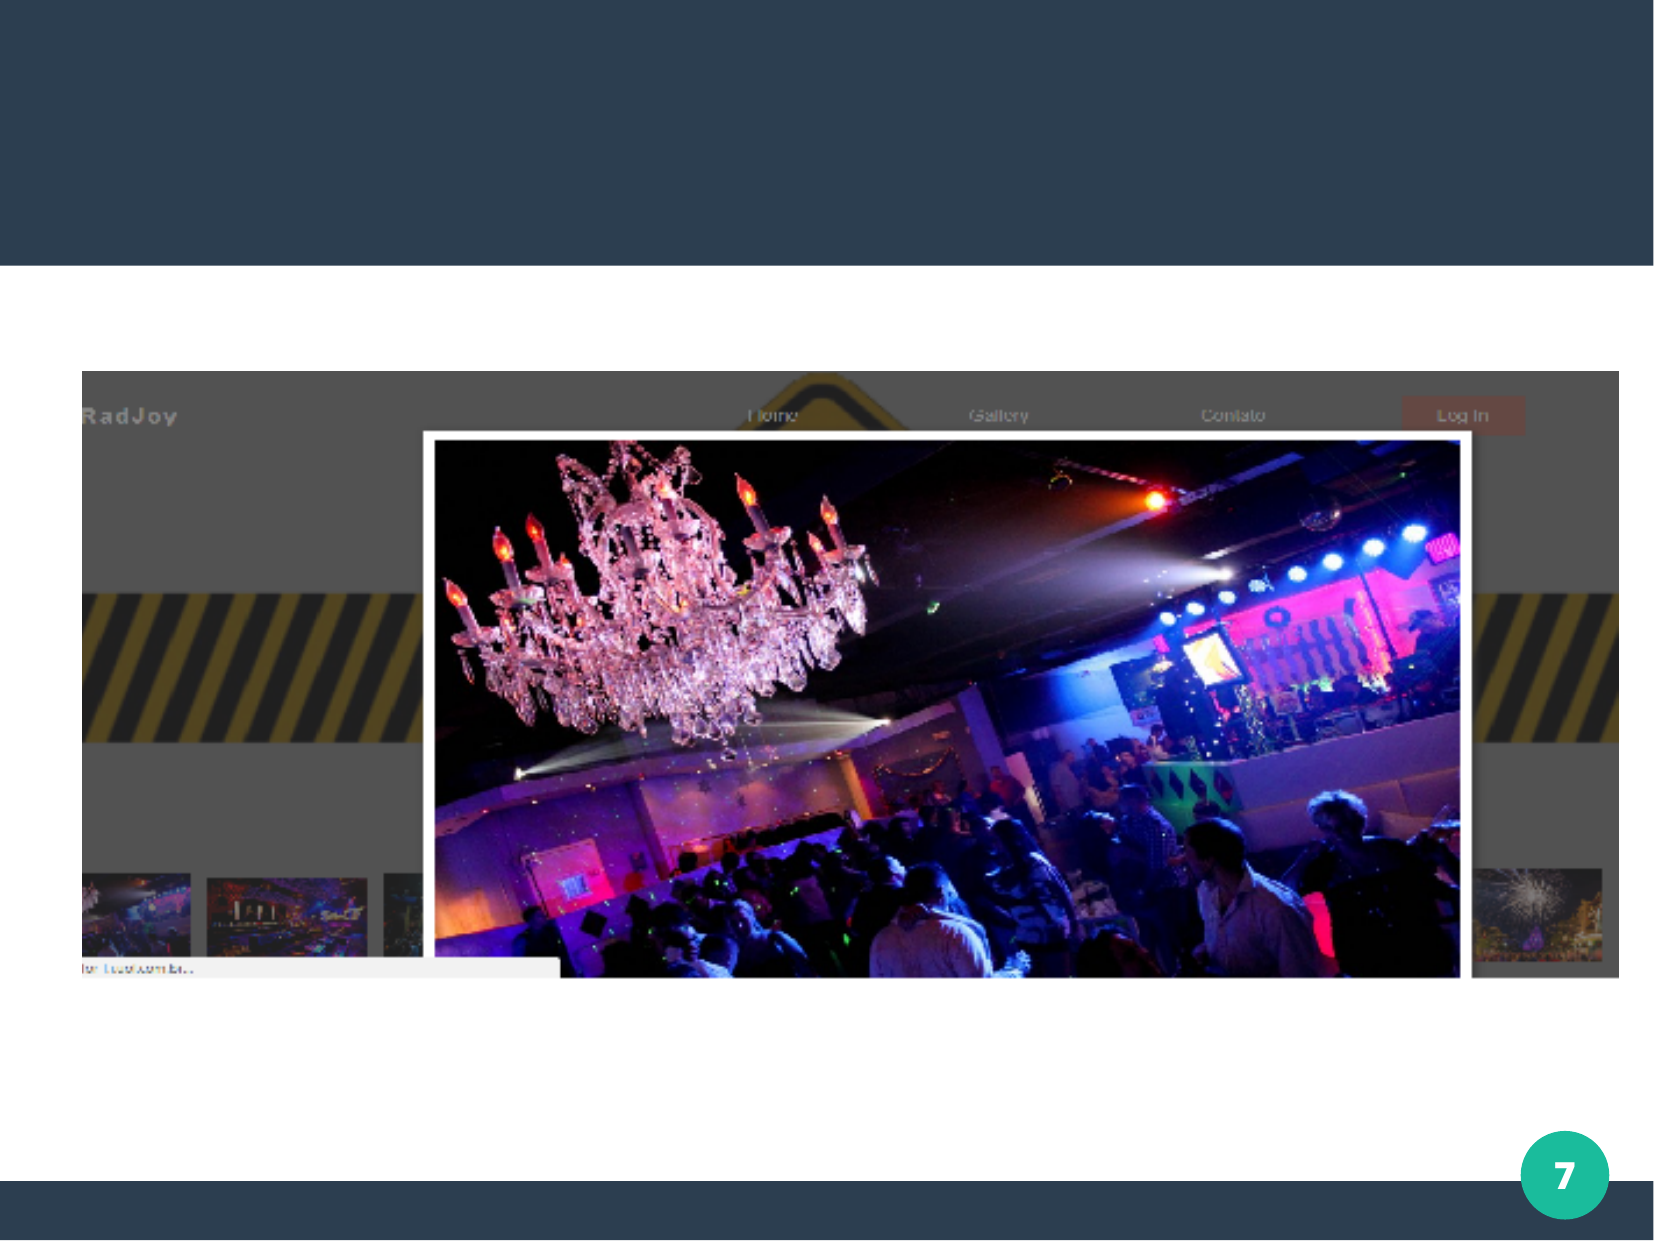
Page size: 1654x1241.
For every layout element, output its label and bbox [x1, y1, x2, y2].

picture [82, 371, 1619, 981]
